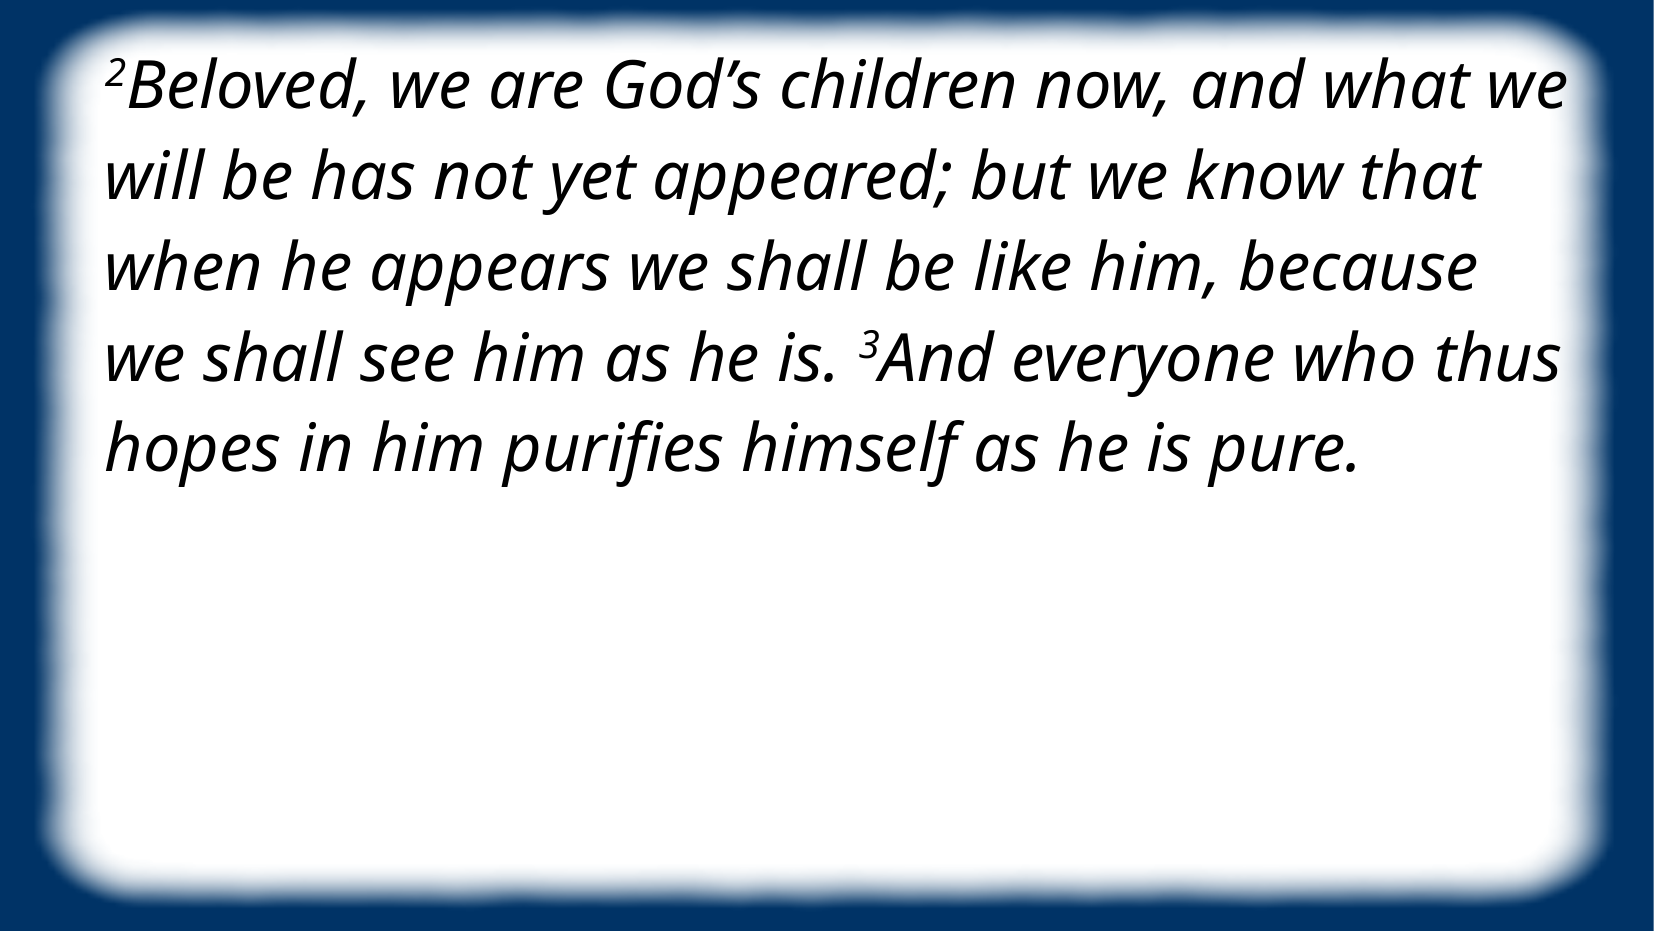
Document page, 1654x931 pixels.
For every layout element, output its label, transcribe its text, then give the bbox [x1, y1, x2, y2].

picture [0, 0, 1654, 931]
text_box 2Beloved, we are God’s children now, and what we will be has not yet appeared; but we know that when he appears we shall be like him, because we shall see him as he is. 3And everyone who thus hopes in him purifies himself as he is pure. [90, 30, 1591, 578]
